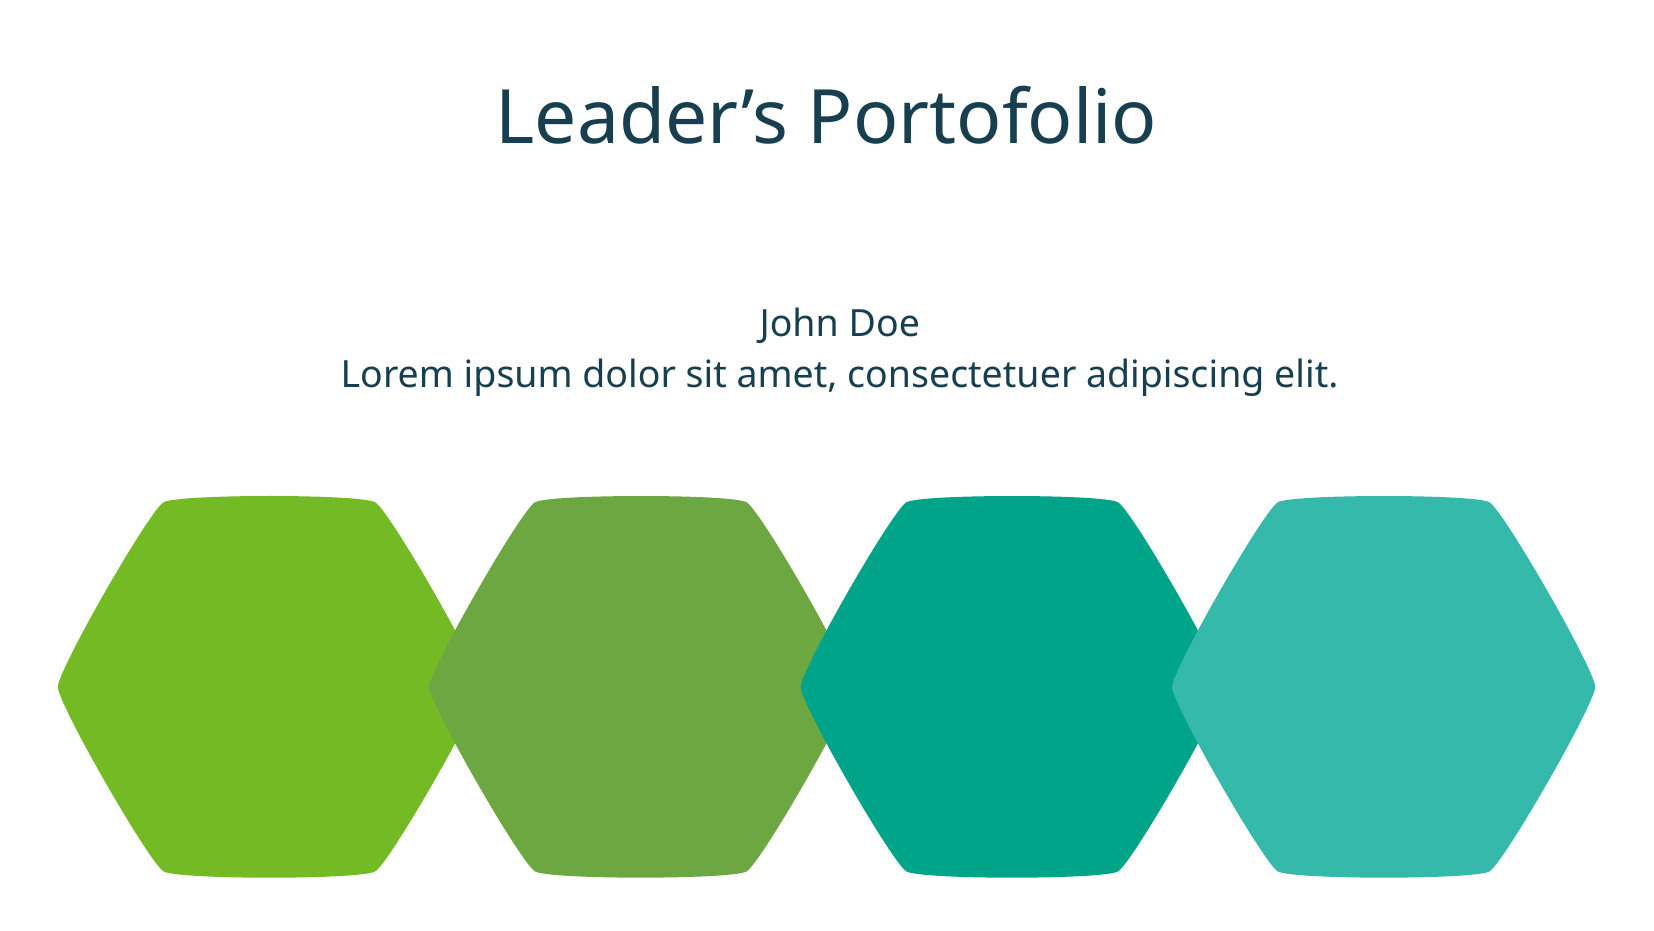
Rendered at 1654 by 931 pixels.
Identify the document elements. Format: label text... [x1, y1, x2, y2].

text_box [57, 495, 826, 878]
text_box [1173, 496, 1596, 878]
title Leader’s Portofolio [82, 37, 1571, 193]
subtitle John Doe Lorem ipsum dolor sit amet, consectetuer adipiscing elit. [300, 240, 1381, 455]
